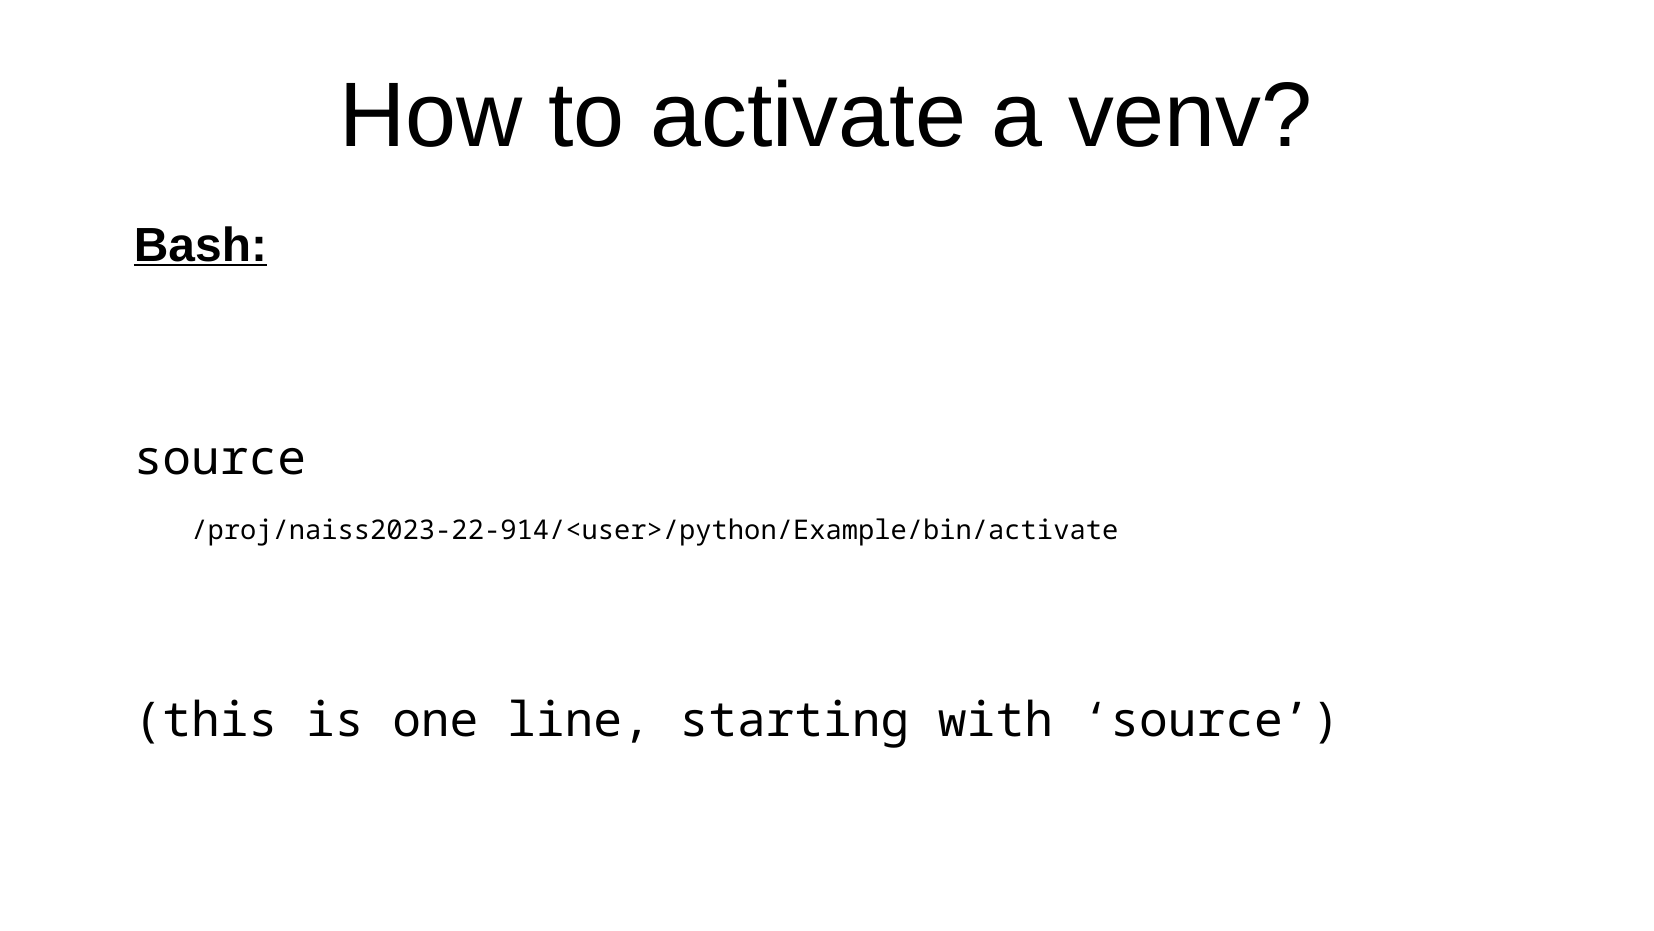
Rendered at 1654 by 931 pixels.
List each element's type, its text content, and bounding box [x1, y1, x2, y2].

title How to activate a venv? [82, 37, 1571, 193]
list Bash: source /proj/naiss2023-22-914/<user>/python/Example/bin/activate (this is one line, starting with ‘source’) [82, 217, 1571, 758]
